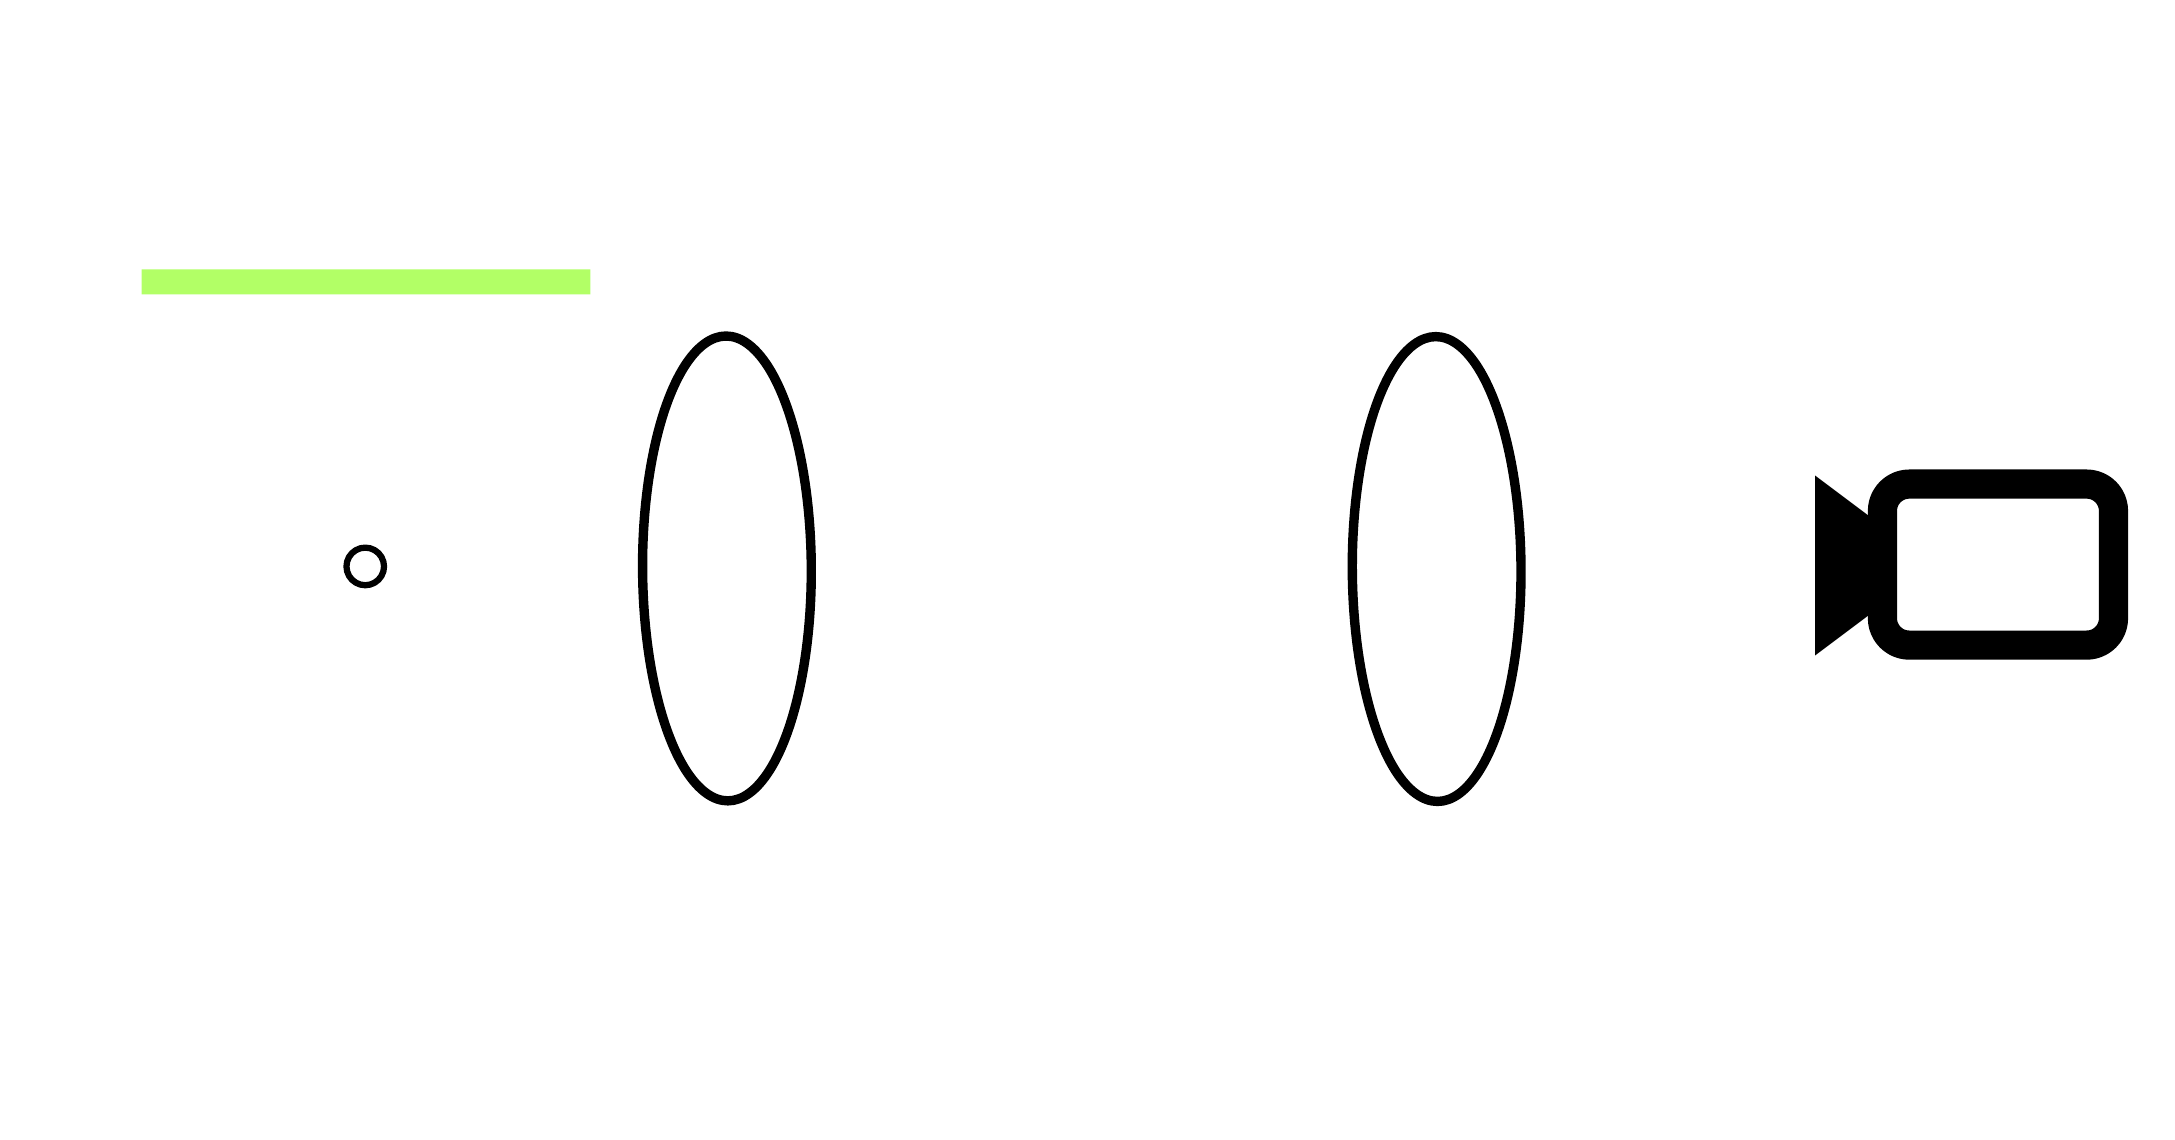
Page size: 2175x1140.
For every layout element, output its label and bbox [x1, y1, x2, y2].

text_box [1882, 484, 2114, 646]
text_box [1815, 475, 1876, 656]
text_box [1352, 336, 1522, 802]
text_box [642, 336, 812, 801]
